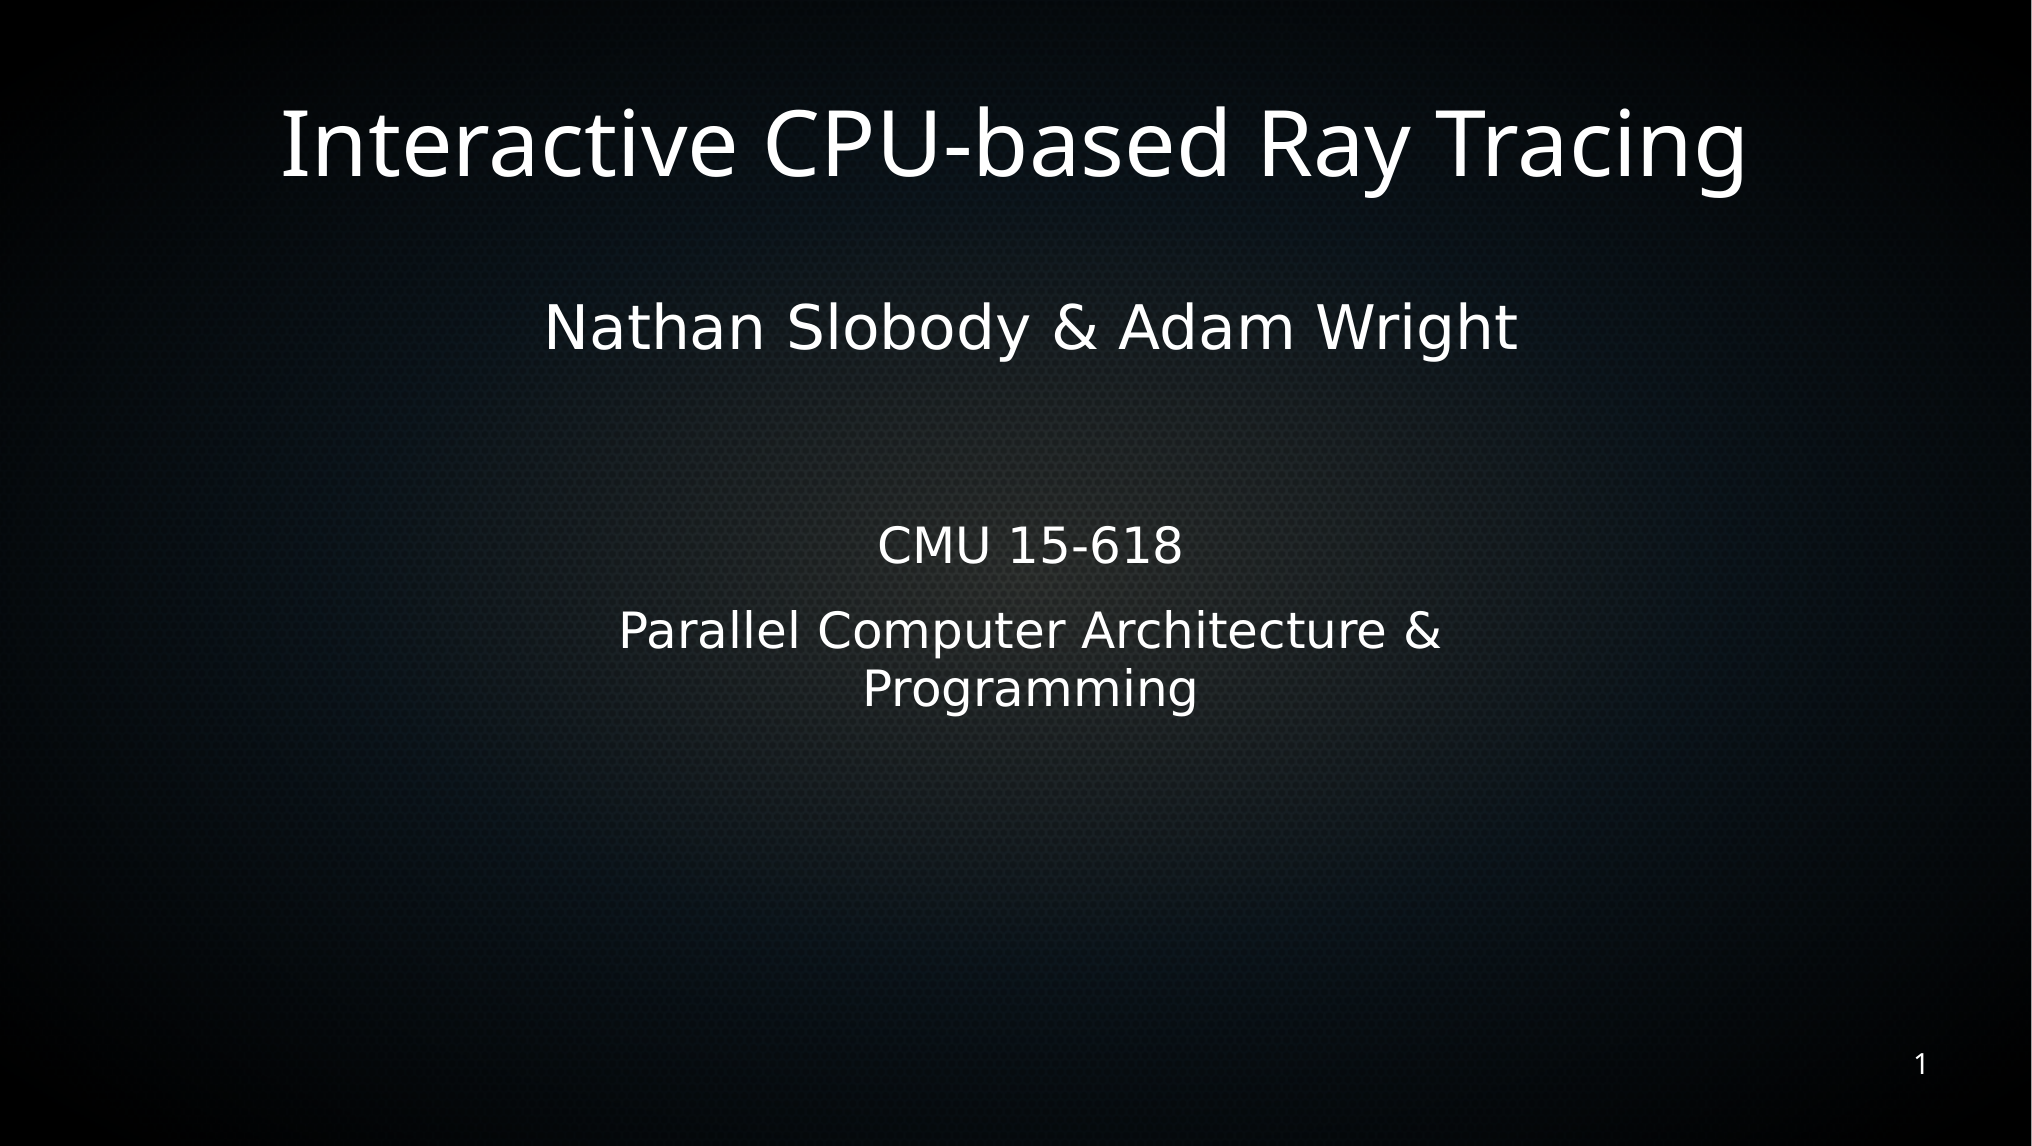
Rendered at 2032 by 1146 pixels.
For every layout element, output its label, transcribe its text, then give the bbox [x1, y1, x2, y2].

list Nathan Slobody & Adam Wright [472, 292, 1571, 438]
title Interactive CPU-based Ray Tracing [101, 45, 1930, 237]
picture [0, 0, 2032, 1146]
list CMU 15-618 Parallel Computer Architecture & Programming [514, 516, 1477, 756]
